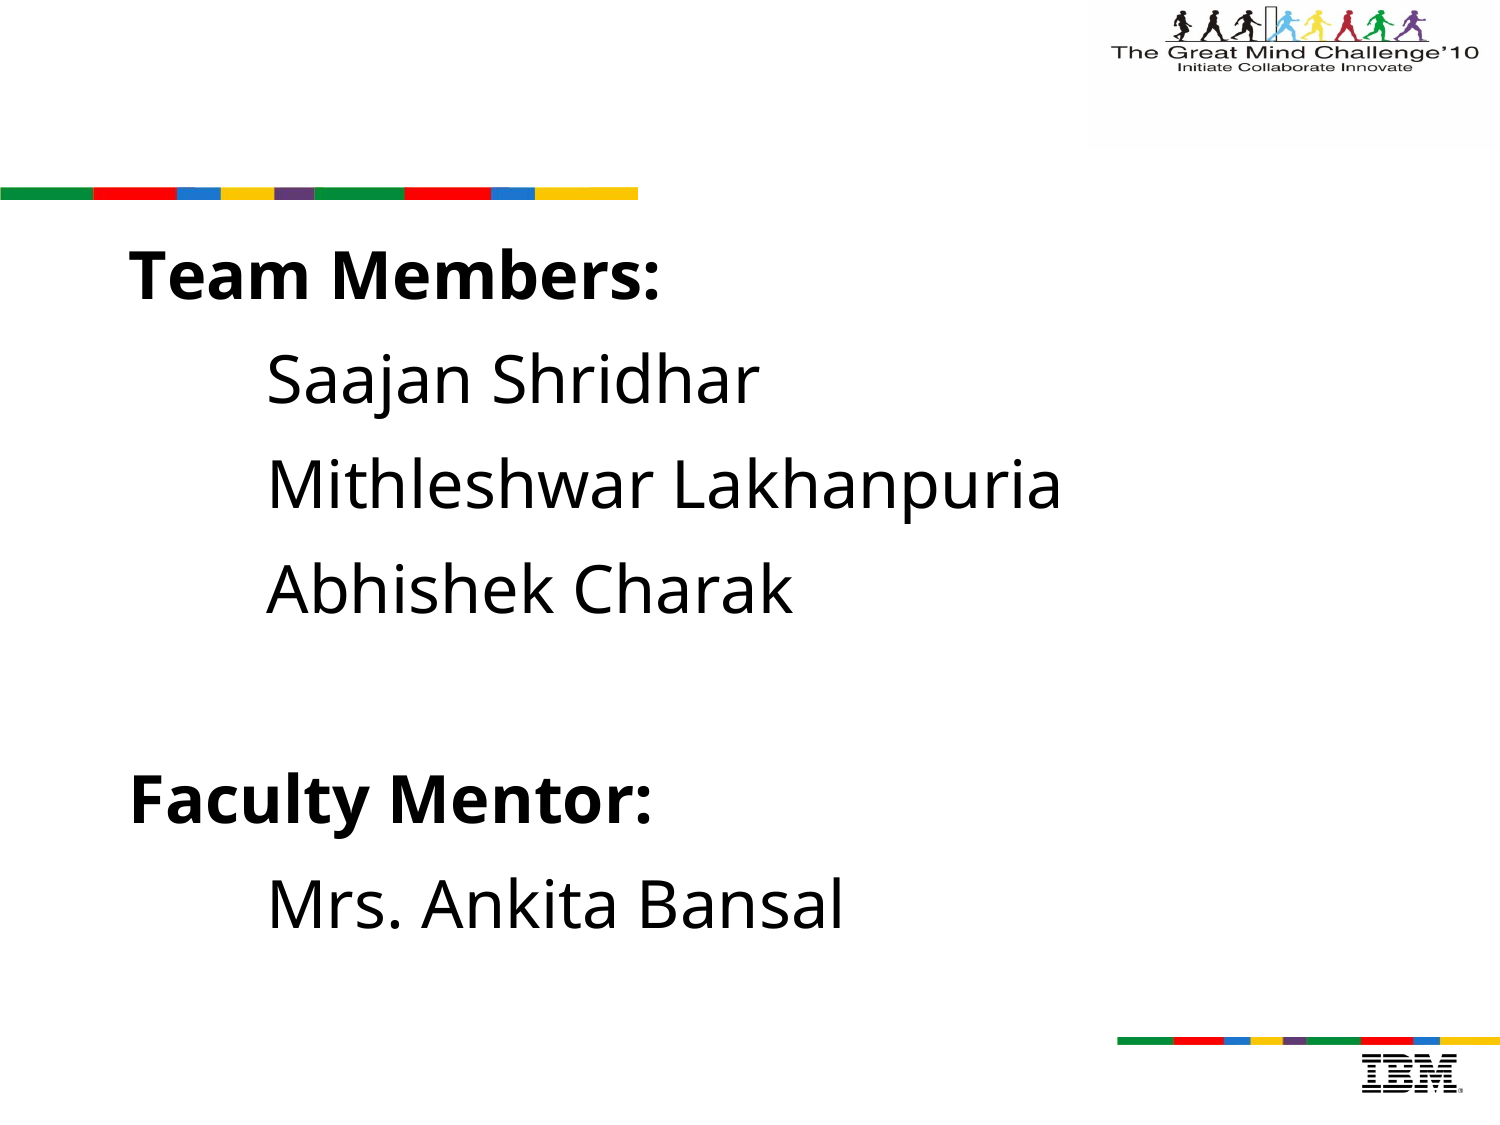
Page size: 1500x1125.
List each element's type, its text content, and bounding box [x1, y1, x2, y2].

text_box Team Members: Saajan Shridhar Mithleshwar Lakhanpuria Abhishek Charak Faculty Mentor: Mrs. Ankita Bansal [112, 224, 1463, 1066]
picture [1362, 1066, 1463, 1093]
picture [1463, 1037, 1500, 1045]
picture [0, 187, 638, 200]
picture [1087, 0, 1500, 150]
